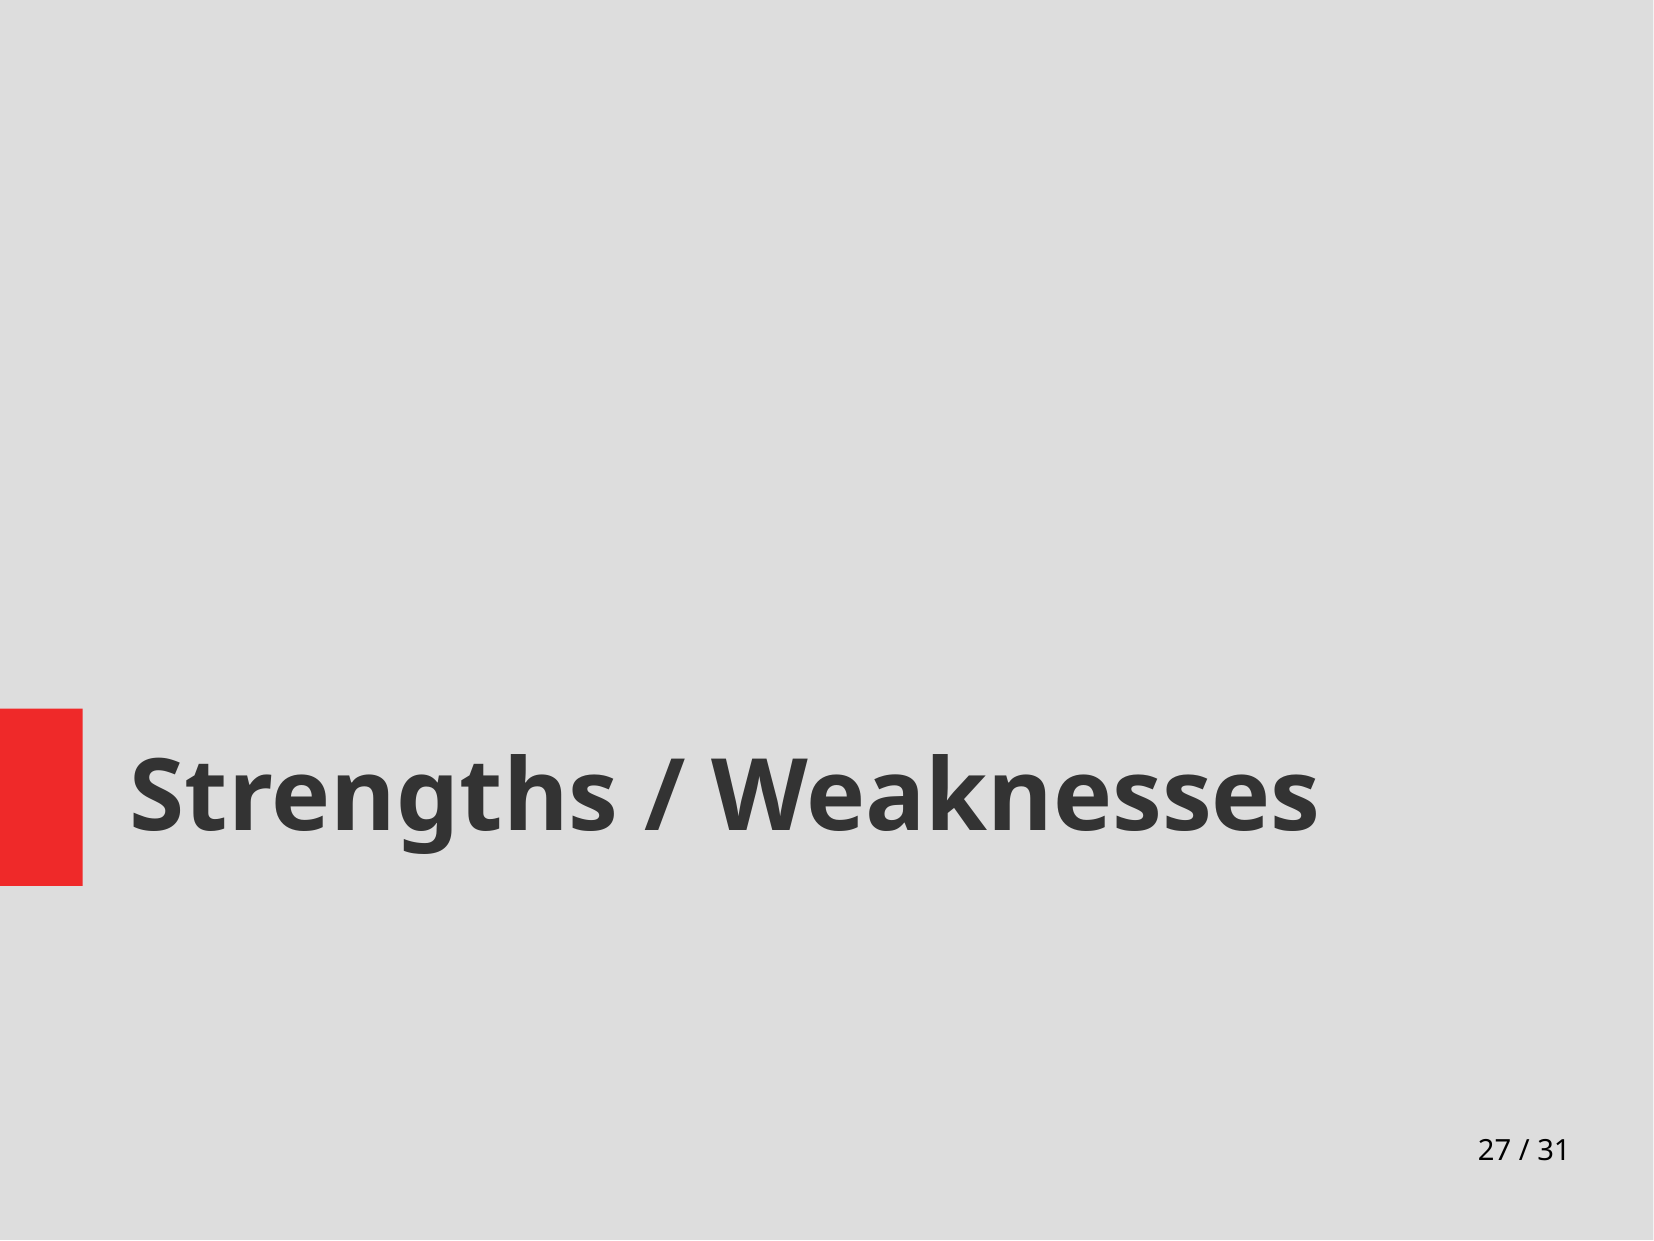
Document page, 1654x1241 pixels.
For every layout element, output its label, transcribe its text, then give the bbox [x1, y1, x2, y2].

title Strengths / Weaknesses [129, 673, 1536, 910]
